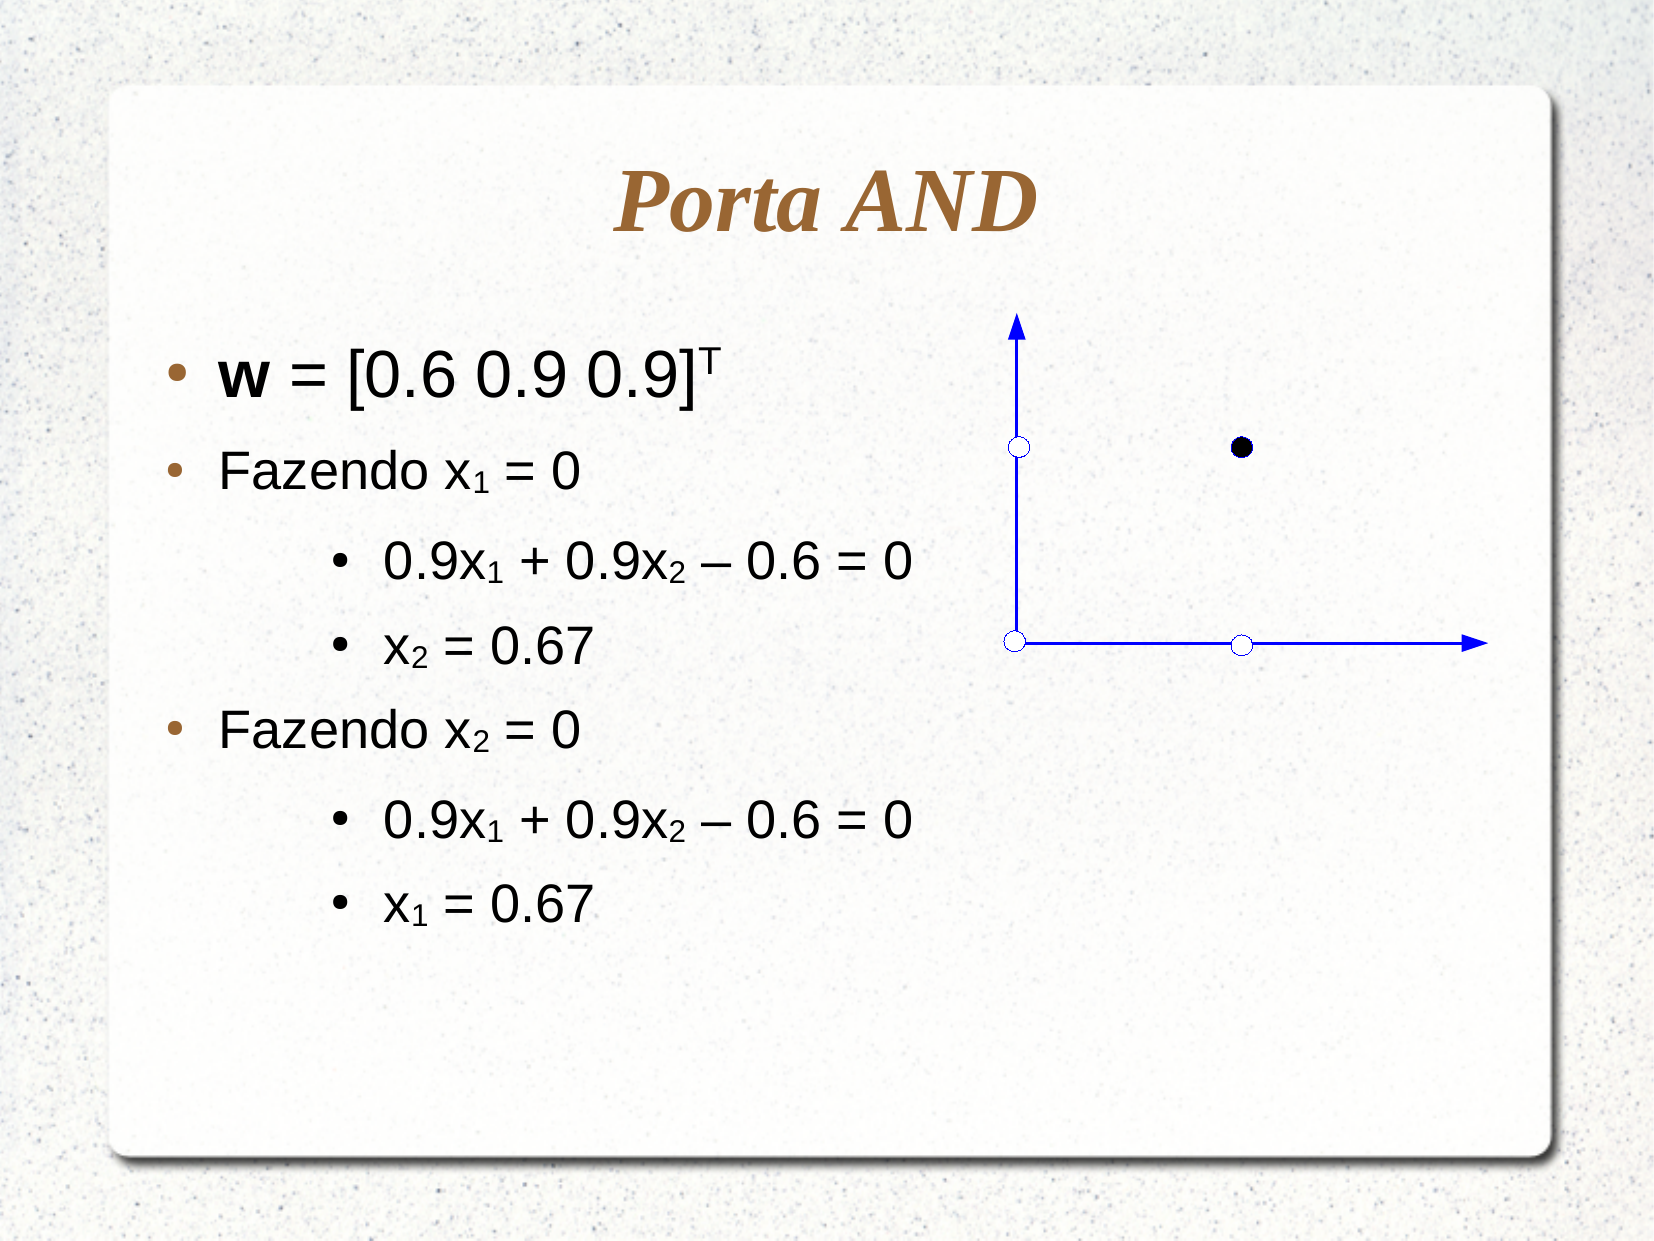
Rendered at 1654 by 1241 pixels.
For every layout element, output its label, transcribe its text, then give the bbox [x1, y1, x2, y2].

picture [0, 0, 1654, 1241]
title Porta AND [118, 96, 1536, 304]
list w = [0.6 0.9 0.9]T Fazendo x1 = 0 0.9x1 + 0.9x2 – 0.6 = 0 x2 = 0.67 Fazendo x2 = 0 0.9x1 + 0.9x2 – 0.6 = 0 x1 = 0.67 [147, 336, 1506, 1241]
